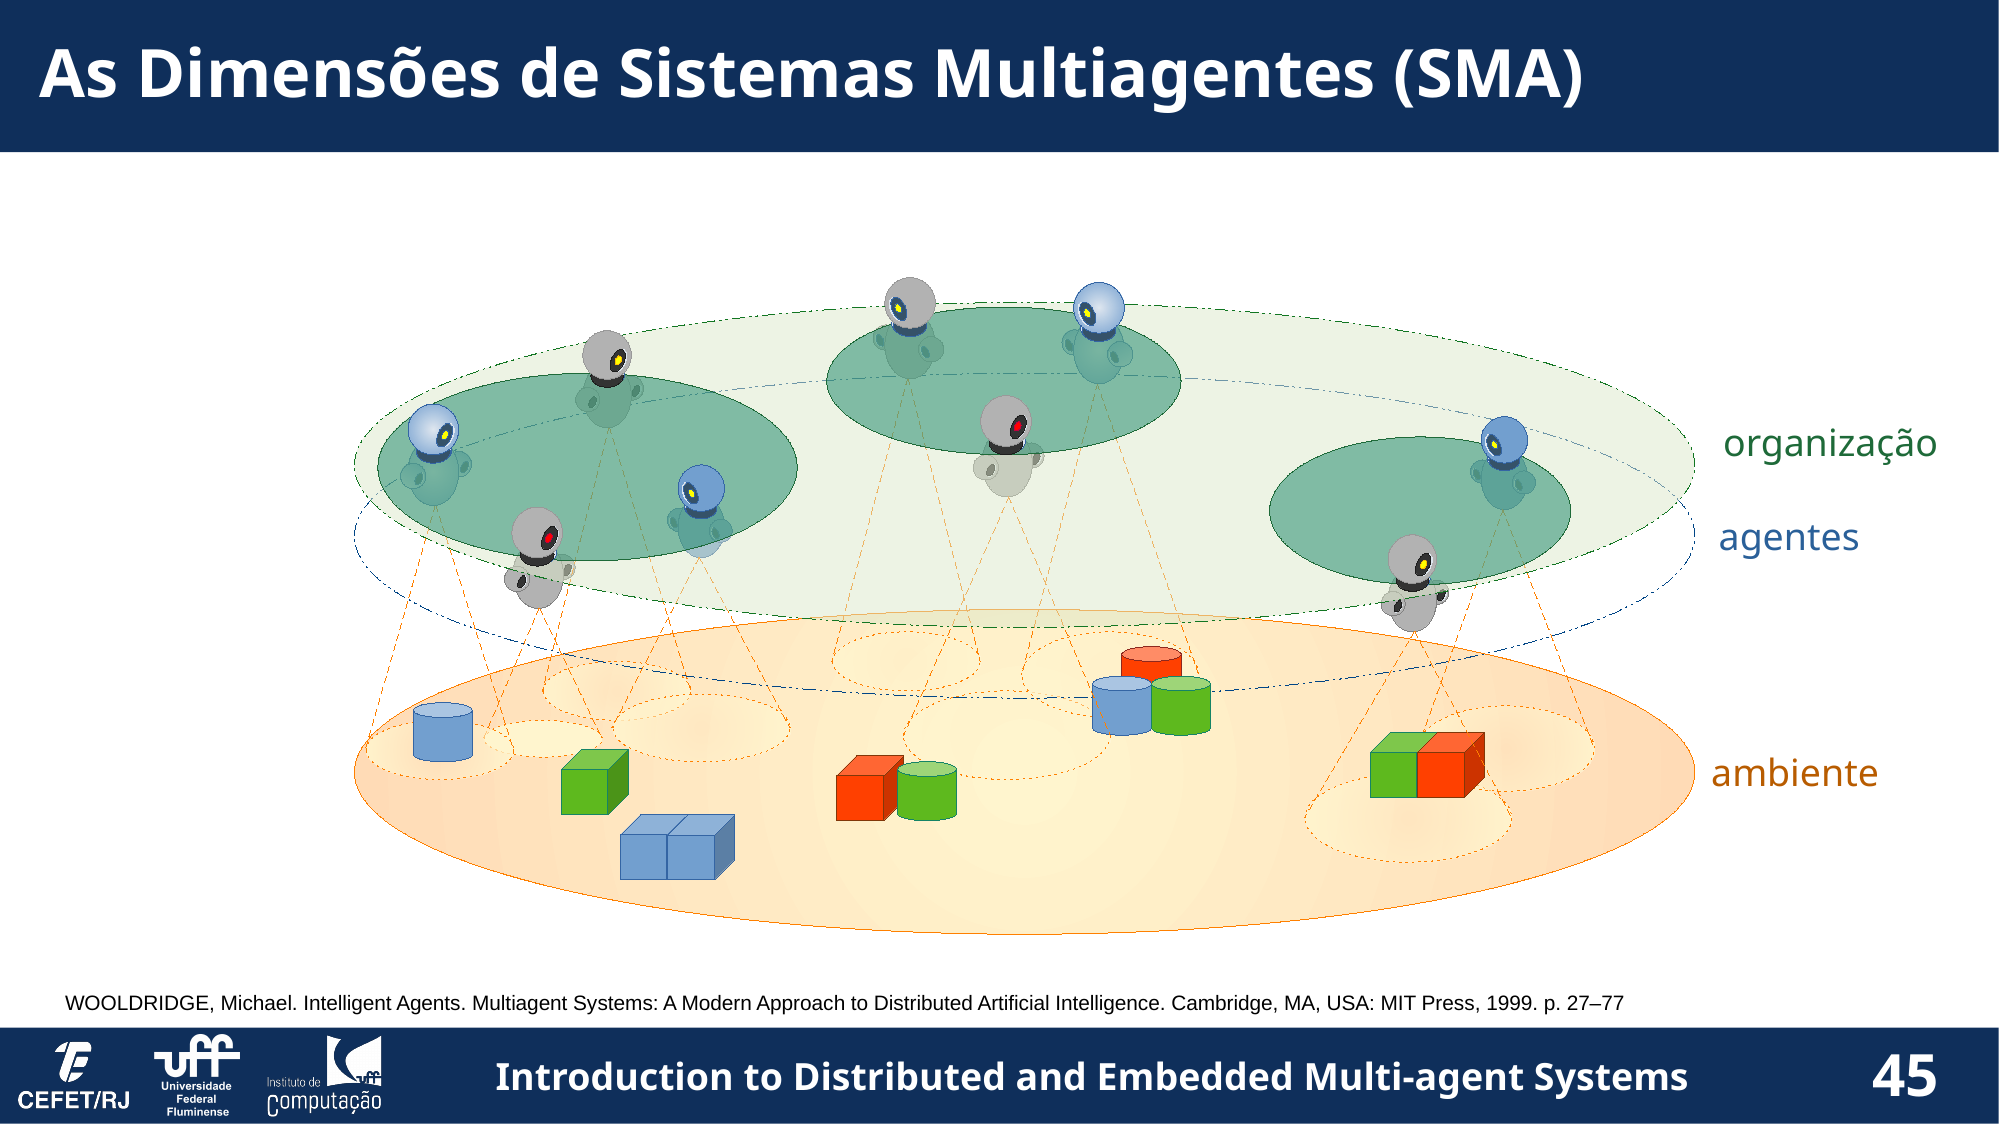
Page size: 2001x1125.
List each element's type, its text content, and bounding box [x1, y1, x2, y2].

text_box [354, 277, 1695, 935]
text_box As Dimensões de Sistemas Multiagentes (SMA) [25, 23, 1999, 119]
picture [153, 1033, 241, 1121]
text_box WOOLDRIDGE, Michael. Intelligent Agents. Multiagent Systems: A Modern Approach to Distributed Artificial Intelligence. Cambridge, MA, USA: MIT Press, 1999. p. 27–77 [50, 982, 1969, 1023]
text_box agentes [1612, 505, 1967, 566]
picture [265, 1033, 383, 1117]
text_box organização [1653, 411, 2000, 472]
text_box ambiente [1618, 741, 1973, 802]
picture [18, 1021, 129, 1125]
